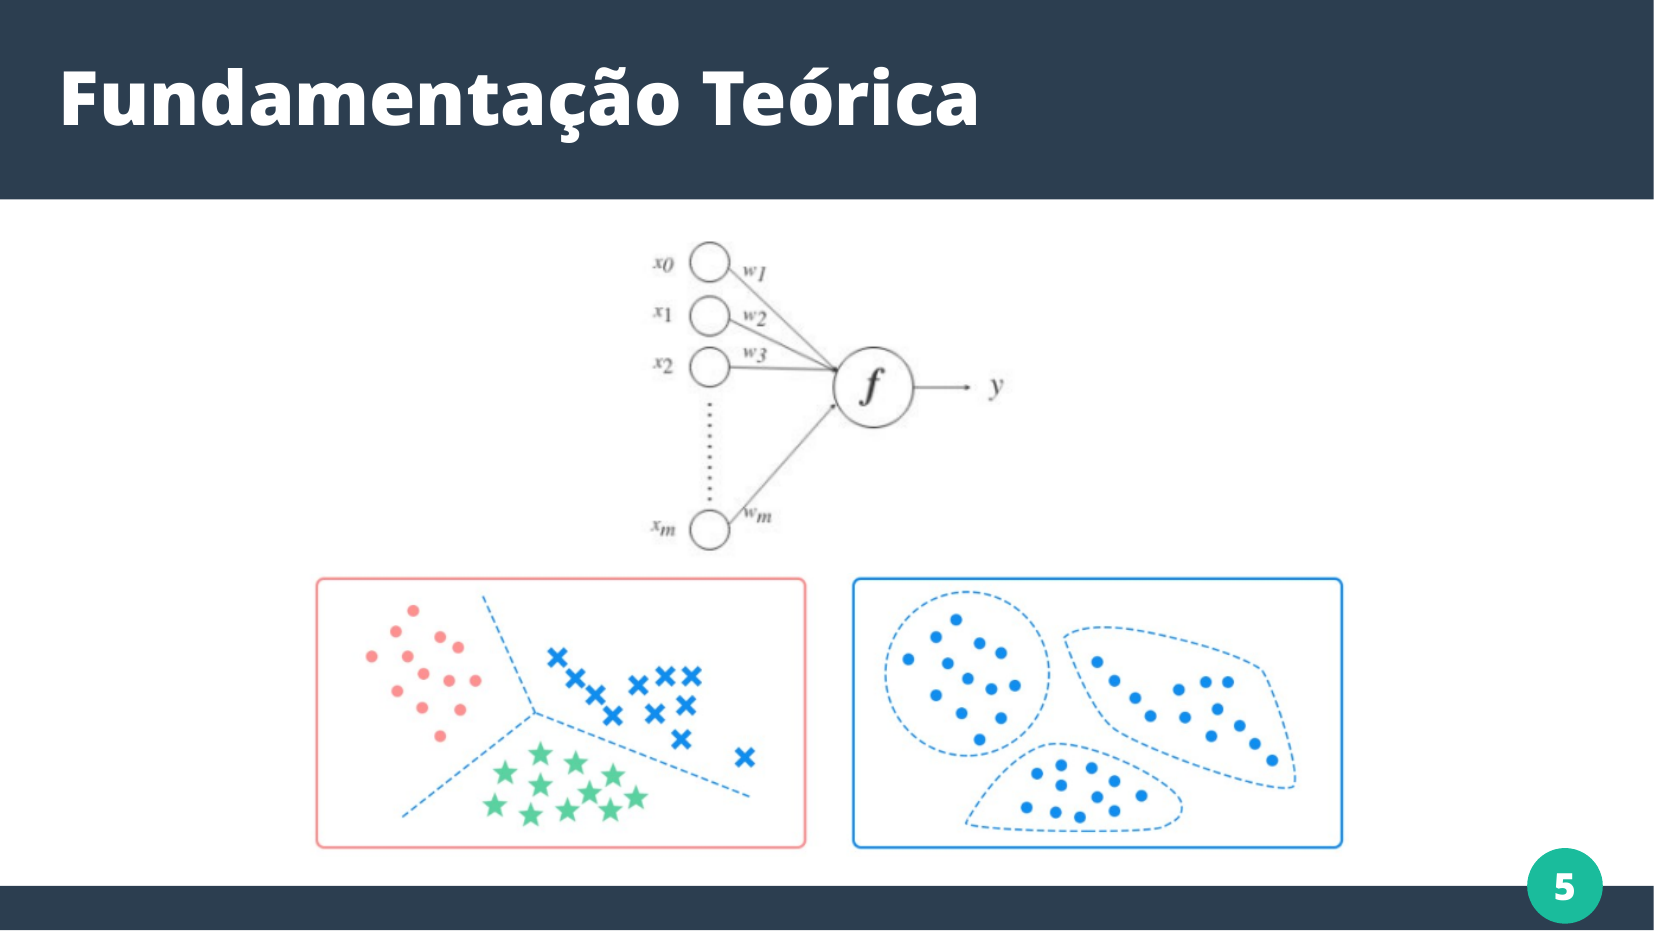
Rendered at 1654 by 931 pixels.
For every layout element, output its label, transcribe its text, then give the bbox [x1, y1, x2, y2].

title Fundamentação Teórica [59, 37, 1595, 156]
picture [305, 212, 1349, 857]
